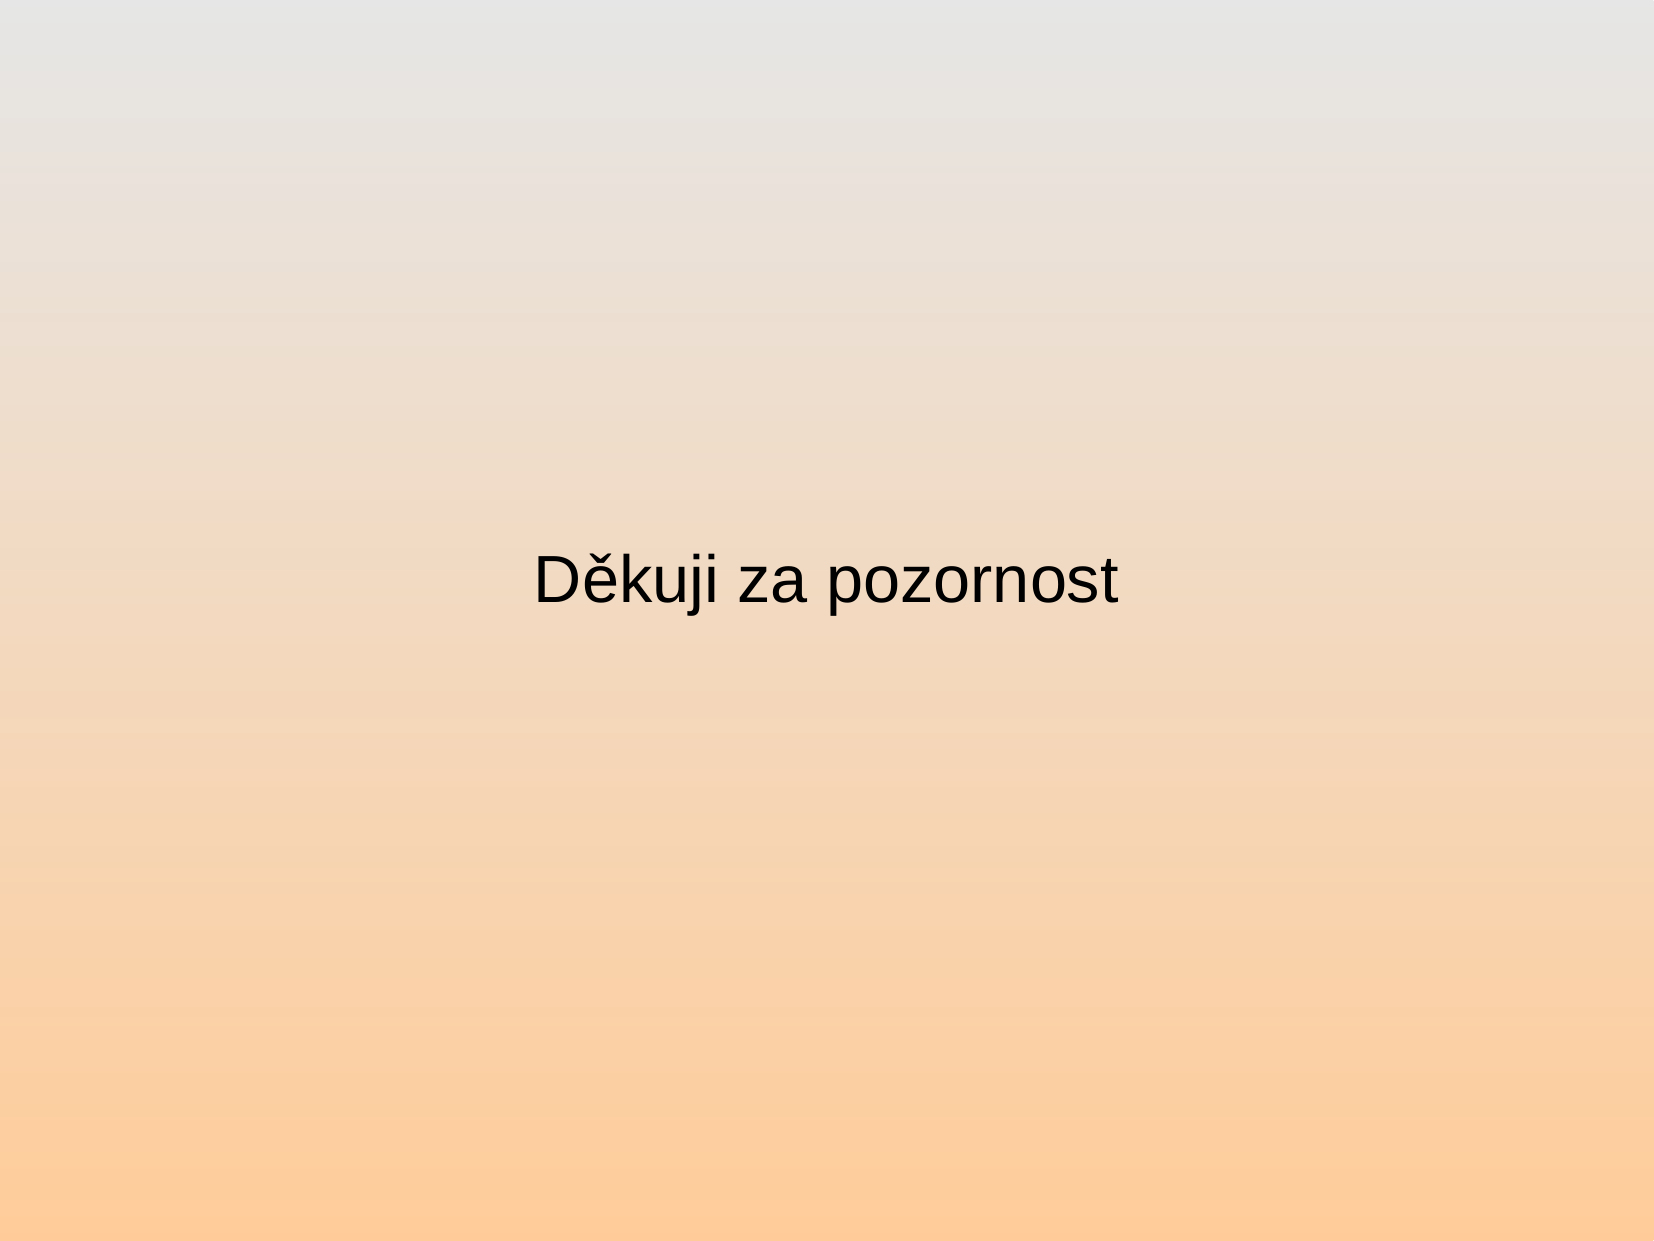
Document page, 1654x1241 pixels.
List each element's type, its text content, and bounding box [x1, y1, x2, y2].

subtitle Děkuji za pozornost [82, 56, 1571, 1102]
